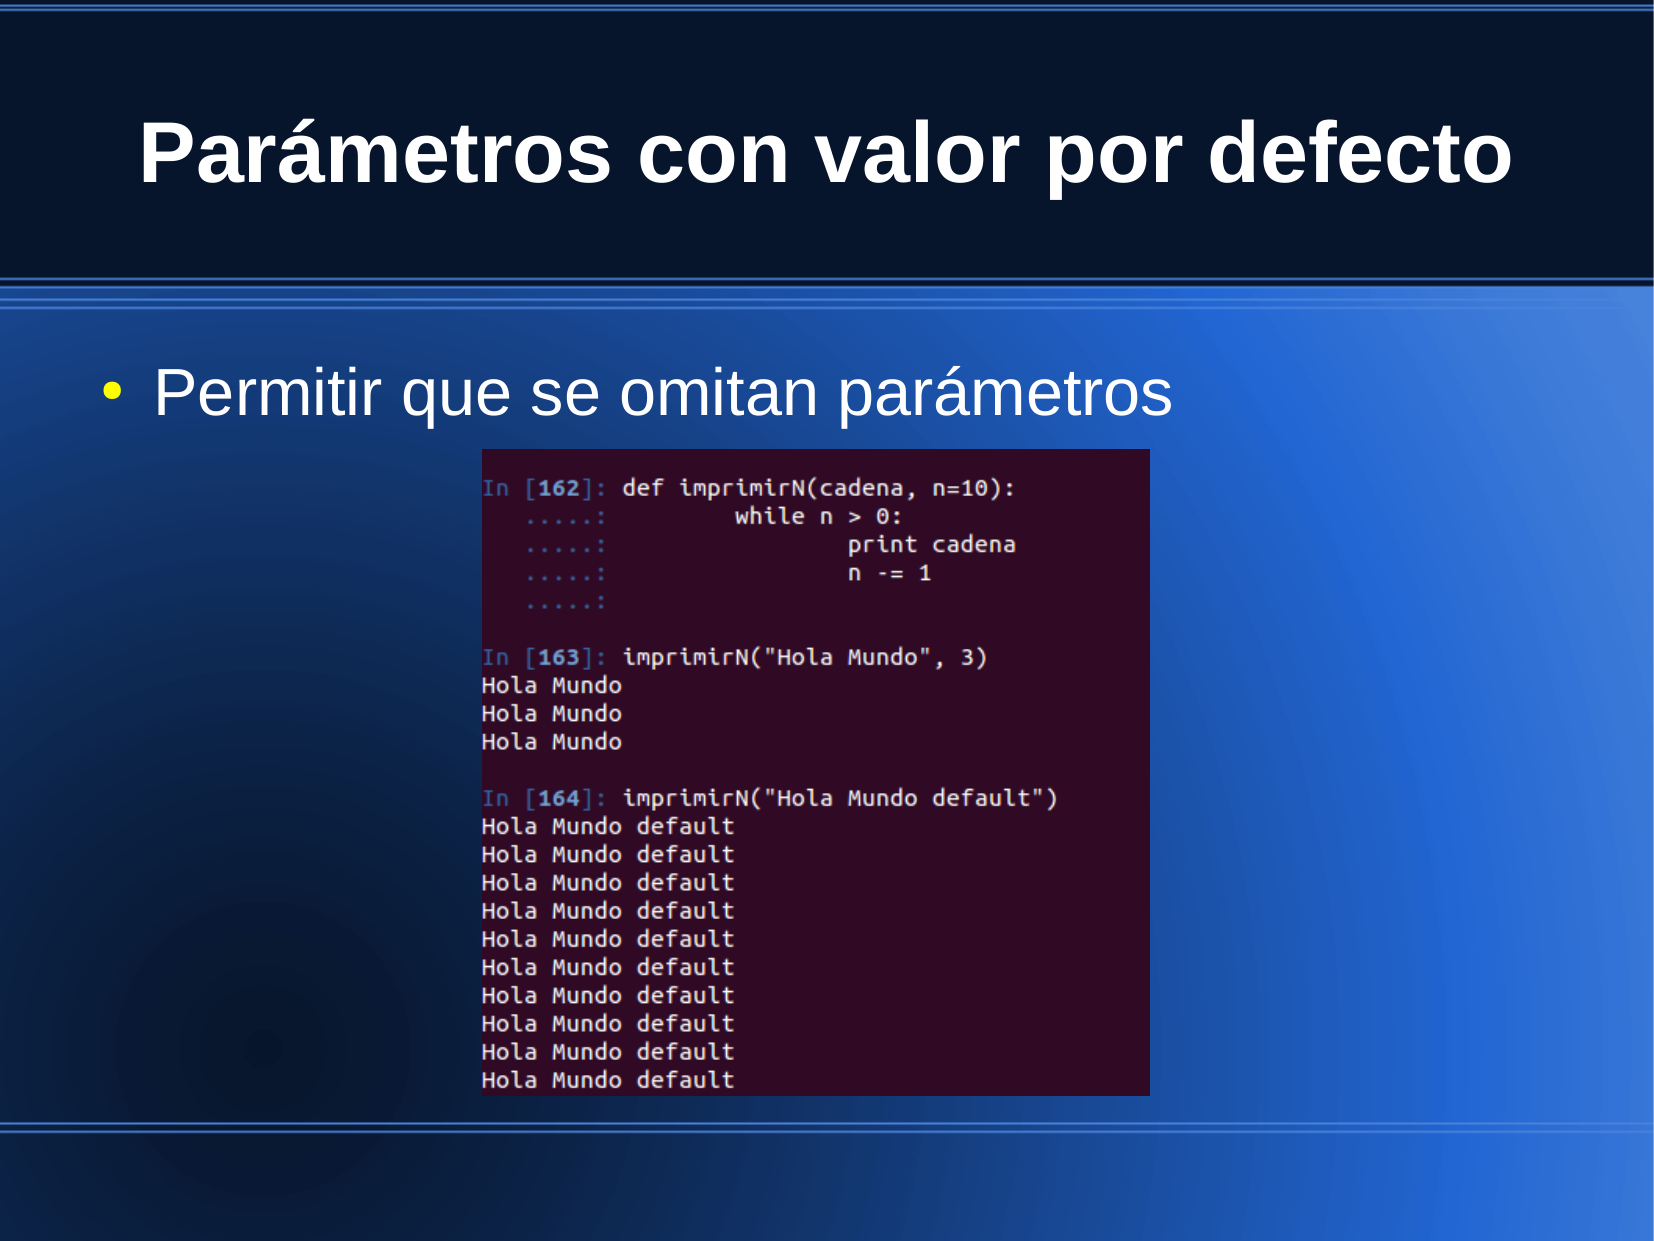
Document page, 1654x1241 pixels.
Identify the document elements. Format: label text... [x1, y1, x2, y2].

list Permitir que se omitan parámetros [82, 355, 1571, 1075]
picture [0, 0, 1654, 1241]
title Parámetros con valor por defecto [82, 49, 1571, 257]
